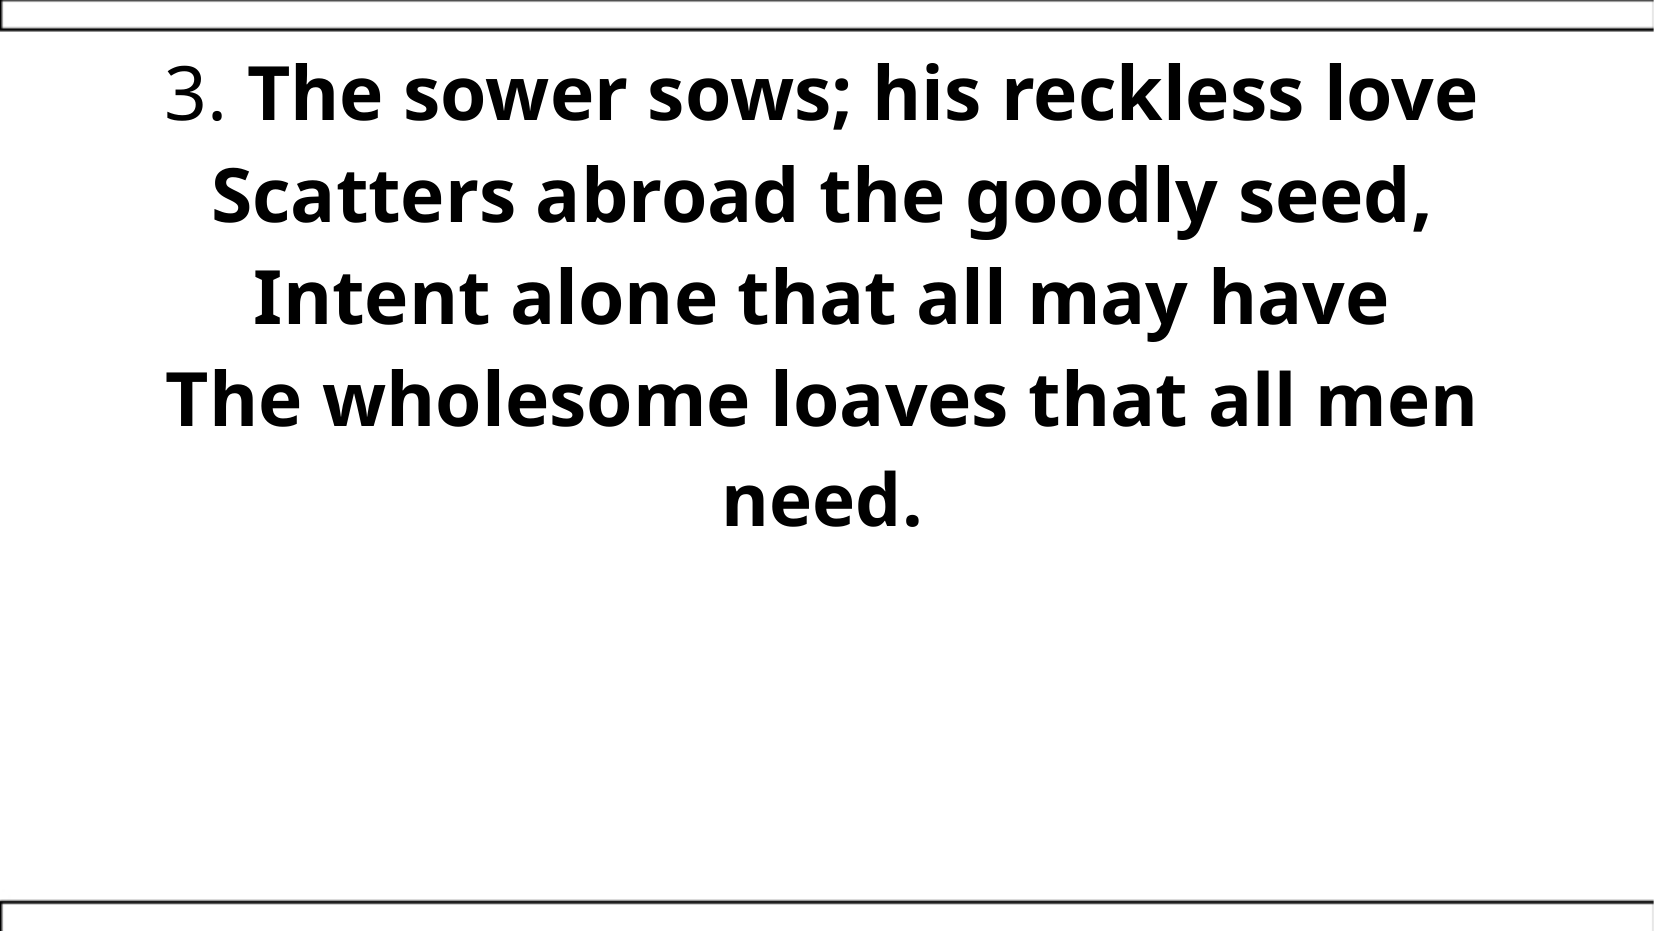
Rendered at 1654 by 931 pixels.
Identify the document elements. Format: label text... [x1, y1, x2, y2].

picture [0, 0, 1654, 931]
text_box 3. The sower sows; his reckless love Scatters abroad the goodly seed, Intent alone that all may have The wholesome loaves that all men need. [87, 32, 1558, 447]
